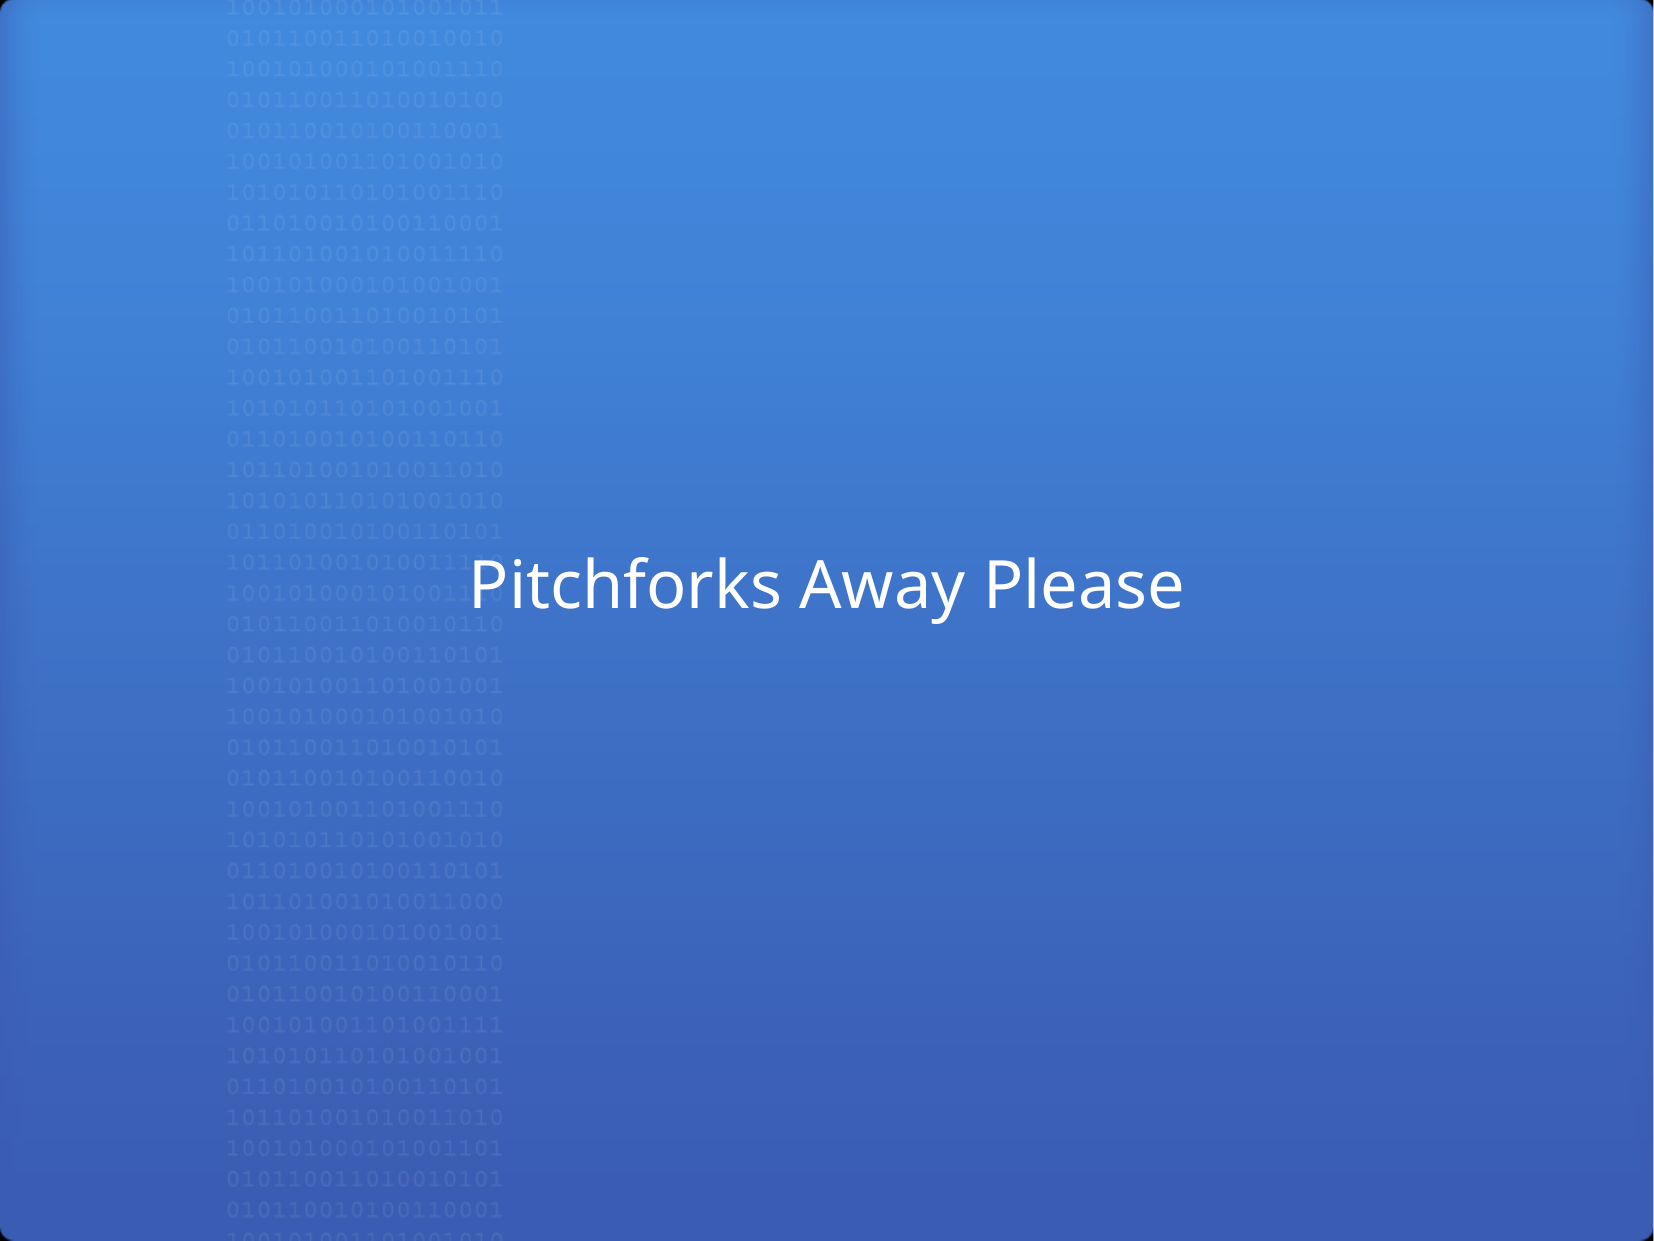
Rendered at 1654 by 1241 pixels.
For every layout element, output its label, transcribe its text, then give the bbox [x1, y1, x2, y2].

picture [0, 0, 1654, 1241]
subtitle Pitchforks Away Please [121, 110, 1534, 1119]
